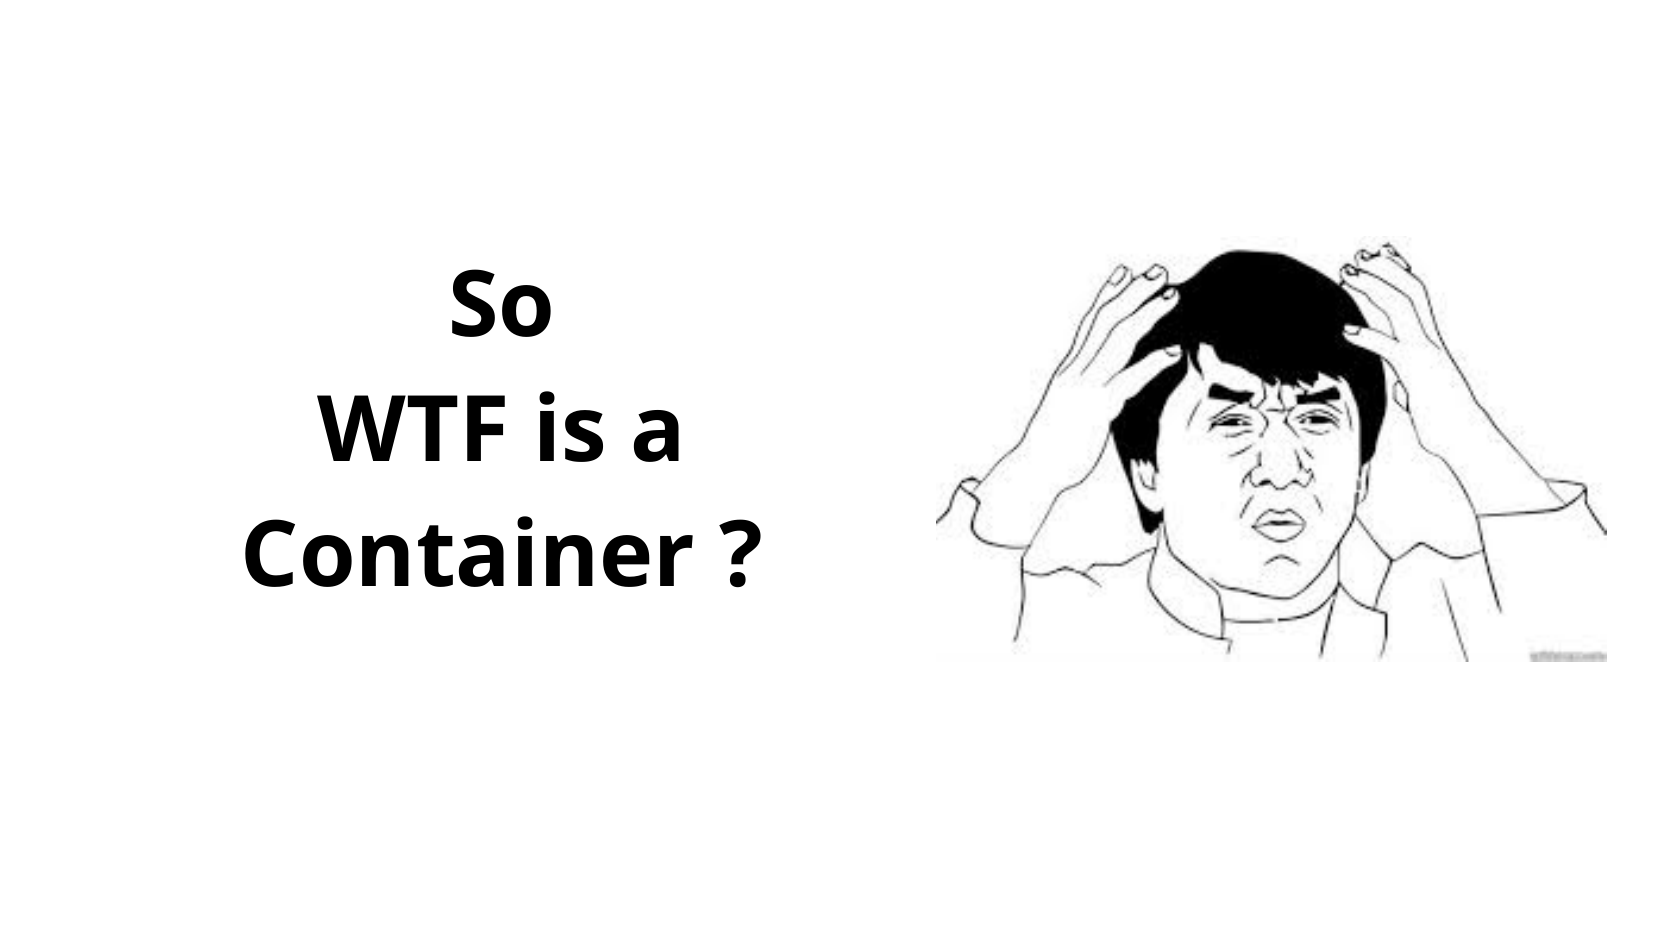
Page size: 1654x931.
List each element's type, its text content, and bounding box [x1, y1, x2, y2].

picture [936, 236, 1607, 662]
title So WTF is a Container ? [35, 236, 936, 616]
